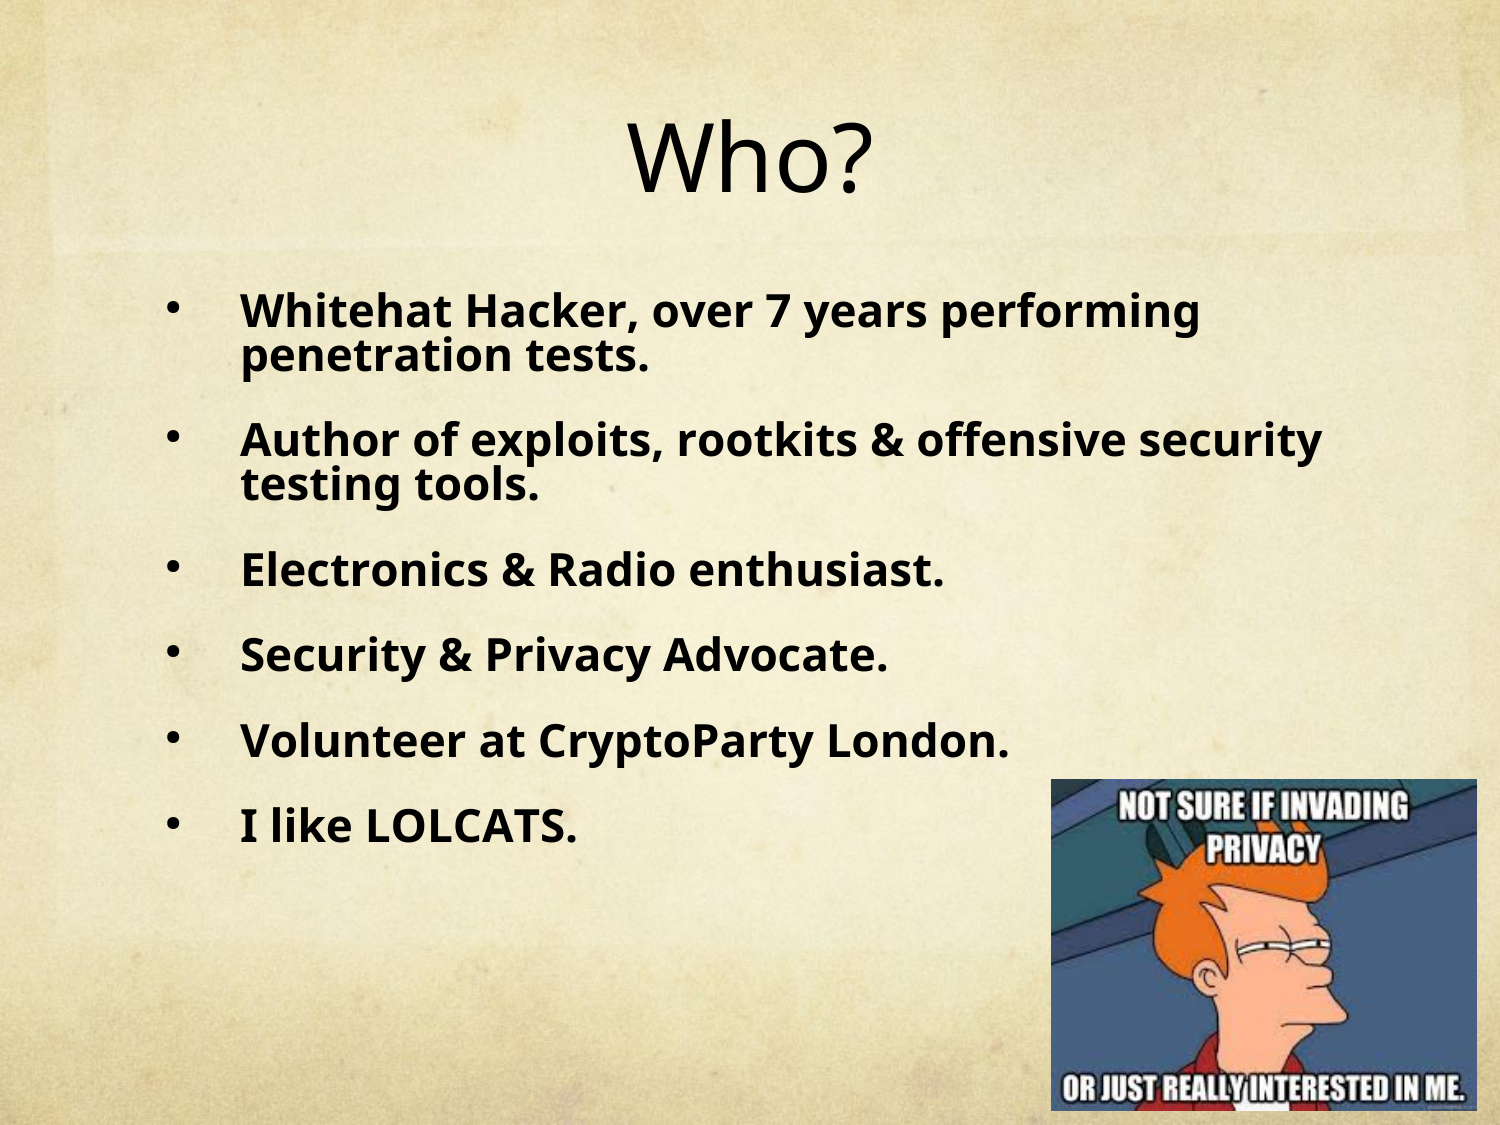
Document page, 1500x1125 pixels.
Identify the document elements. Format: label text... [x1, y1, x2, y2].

text_box Whitehat Hacker, over 7 years performing penetration tests. Author of exploits, rootkits & offensive security testing tools. Electronics & Radio enthusiast. Security & Privacy Advocate. Volunteer at CryptoParty London. I like LOLCATS. [150, 284, 1350, 950]
text_box Who? [150, 82, 1350, 226]
picture [0, 0, 1500, 1125]
